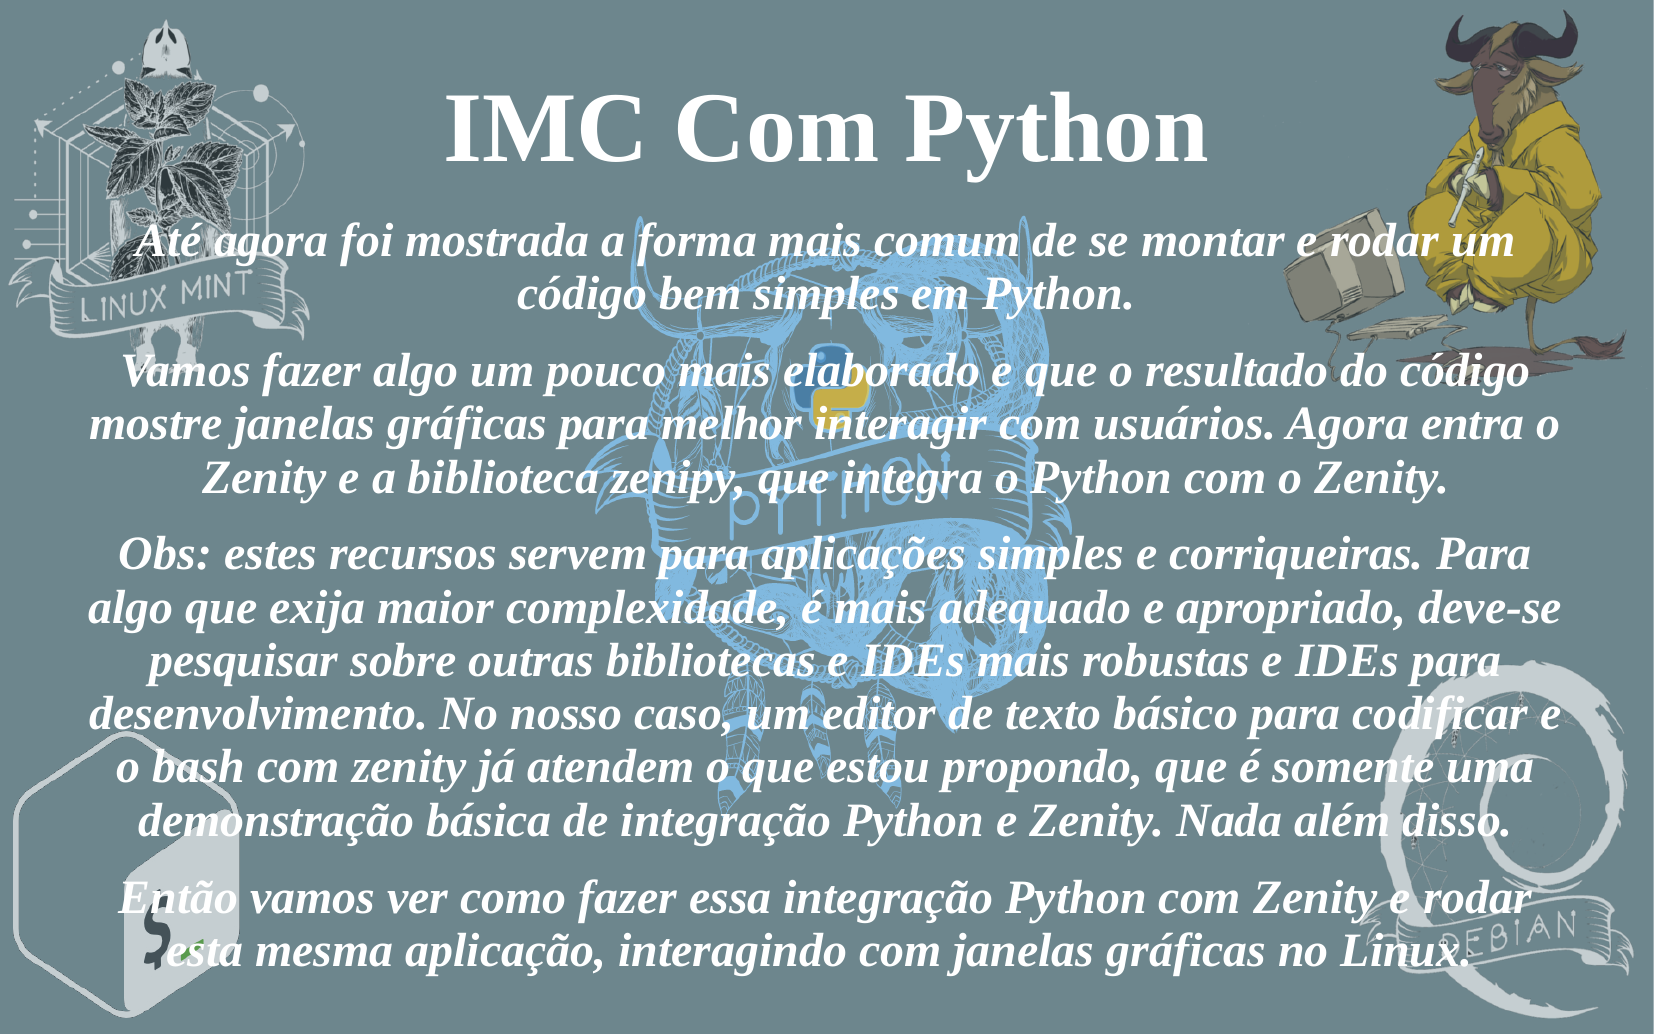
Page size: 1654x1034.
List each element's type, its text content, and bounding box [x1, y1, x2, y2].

title IMC Com Python [82, 41, 1571, 213]
list Até agora foi mostrada a forma mais comum de se montar e rodar um código bem simples em Python. Vamos fazer algo um pouco mais elaborado e que o resultado do código mostre janelas gráficas para melhor interagir com usuários. Agora entra o Zenity e a biblioteca zenipy, que integra o Python com o Zenity. Obs: estes recursos servem para aplicações simples e corriqueiras. Para algo que exija maior complexidade, é mais adequado e apropriado, deve-se pesquisar sobre outras bibliotecas e IDEs mais robustas e IDEs para desenvolvimento. No nosso caso, um editor de texto básico para codificar e o bash com zenity já atendem o que estou propondo, que é somente uma demonstração básica de integração Python e Zenity. Nada além disso. Então vamos ver como fazer essa integração Python com Zenity e rodar esta mesma aplicação, interagindo com janelas gráficas no Linux. [82, 213, 1571, 993]
picture [0, 0, 1654, 1034]
